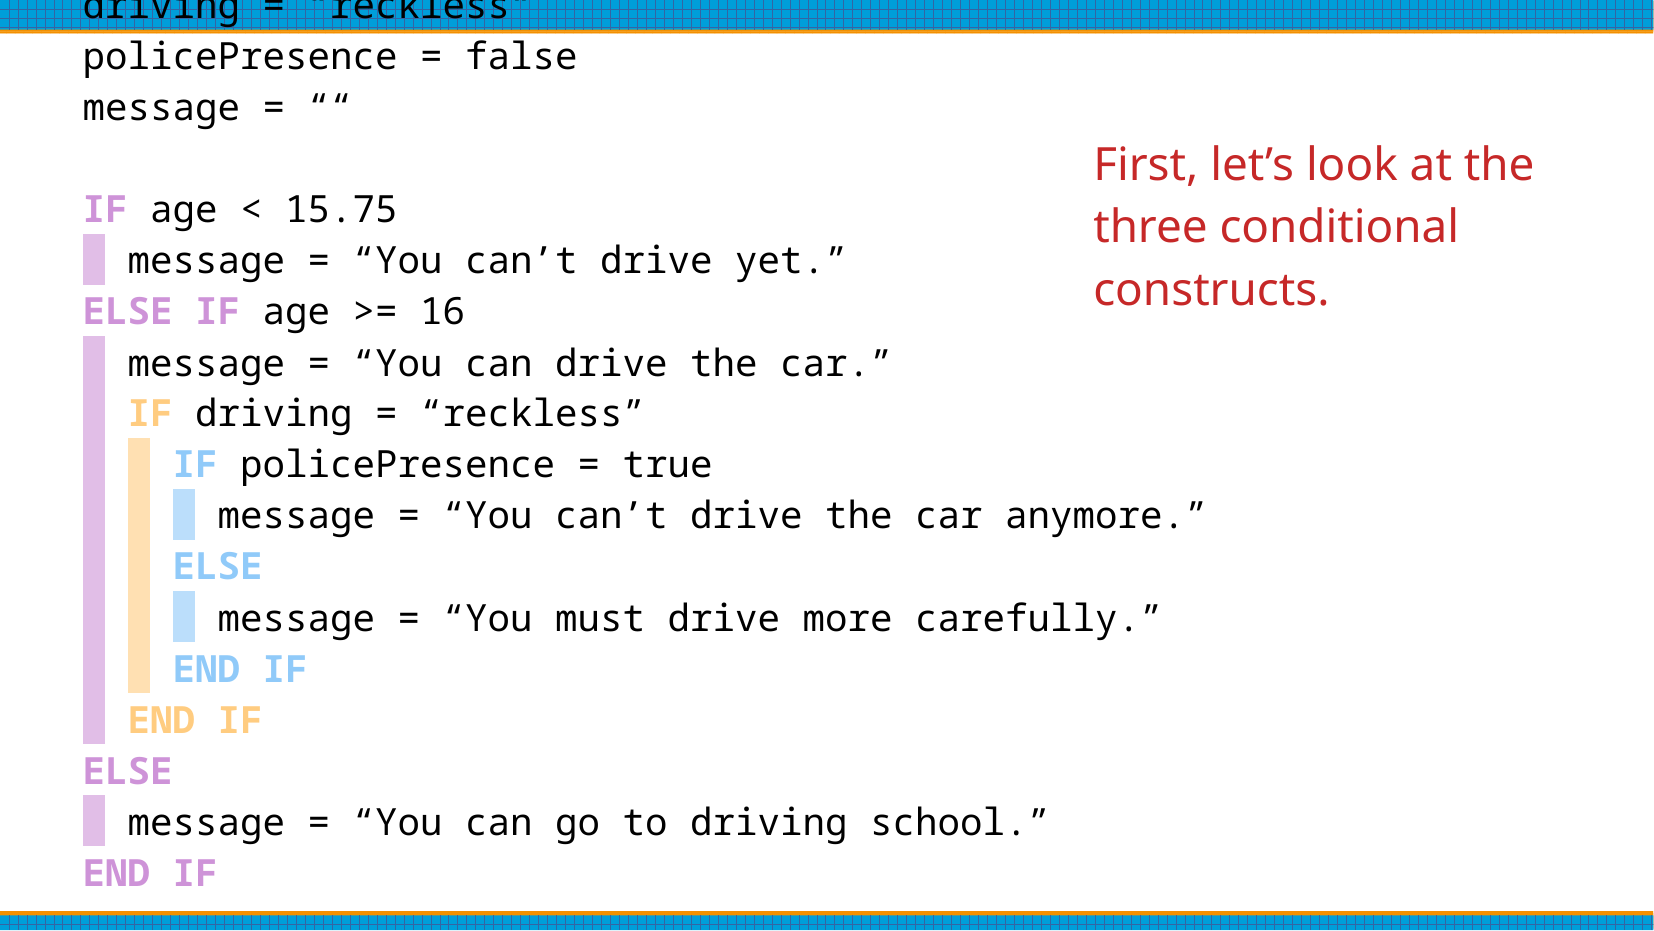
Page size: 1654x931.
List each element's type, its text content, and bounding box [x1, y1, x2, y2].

subtitle age = 16 driving = “reckless“ policePresence = false message = ““ IF age < 15.75 message = “You can’t drive yet.” ELSE IF age >= 16 message = “You can drive the car.” IF driving = “reckless” IF policePresence = true message = “You can’t drive the car anymore.” ELSE message = “You must drive more carefully.” END IF END IF ELSE message = “You can go to driving school.” END IF output message [82, 69, 1571, 858]
text_box First, let’s look at the three conditional constructs. [1087, 75, 1613, 376]
